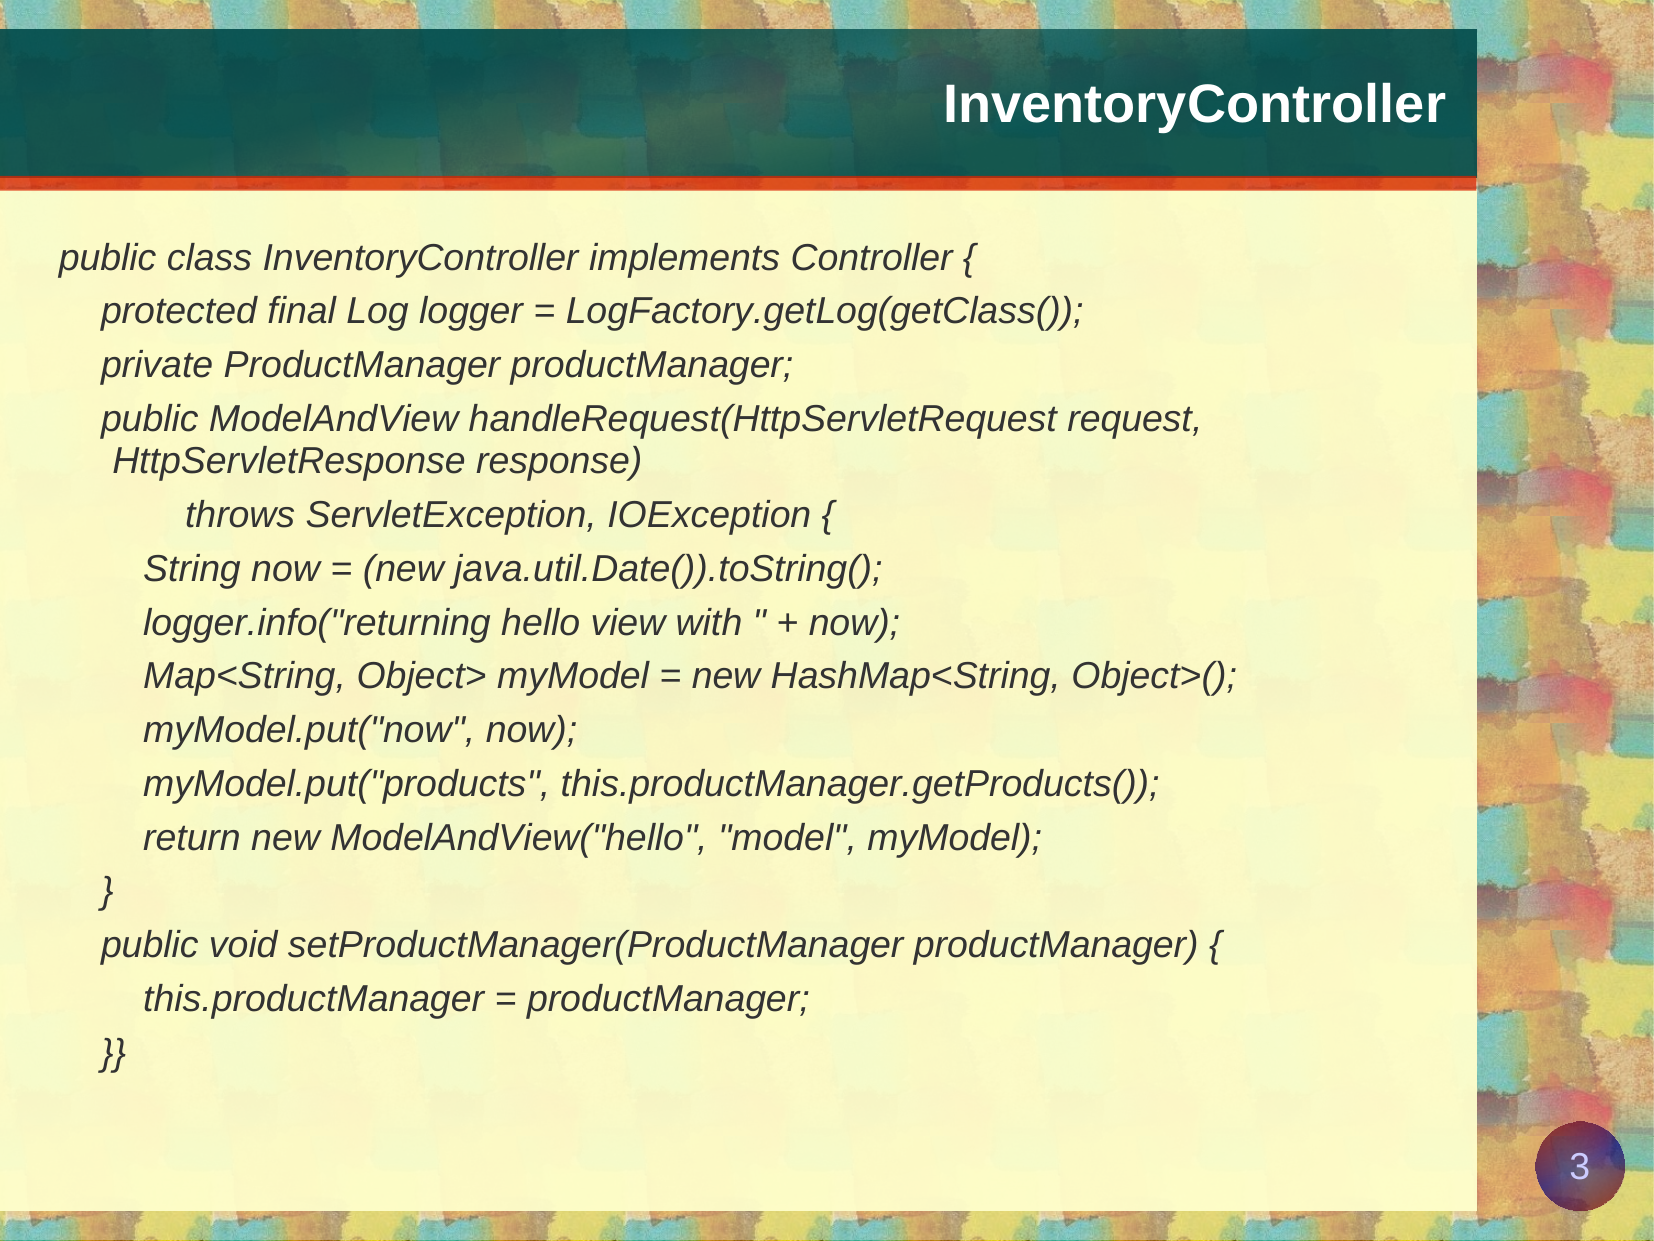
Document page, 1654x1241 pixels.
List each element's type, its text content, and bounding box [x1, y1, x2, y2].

title InventoryController [29, 59, 1447, 148]
list public class InventoryController implements Controller { protected final Log logger = LogFactory.getLog(getClass()); private ProductManager productManager; public ModelAndView handleRequest(HttpServletRequest request, HttpServletResponse response) throws ServletException, IOException { String now = (new java.util.Date()).toString(); logger.info("returning hello view with " + now); Map<String, Object> myModel = new HashMap<String, Object>(); myModel.put("now", now); myModel.put("products", this.productManager.getProducts()); return new ModelAndView("hello", "model", myModel); } public void setProductManager(ProductManager productManager) { this.productManager = productManager; }} [59, 236, 1418, 1221]
